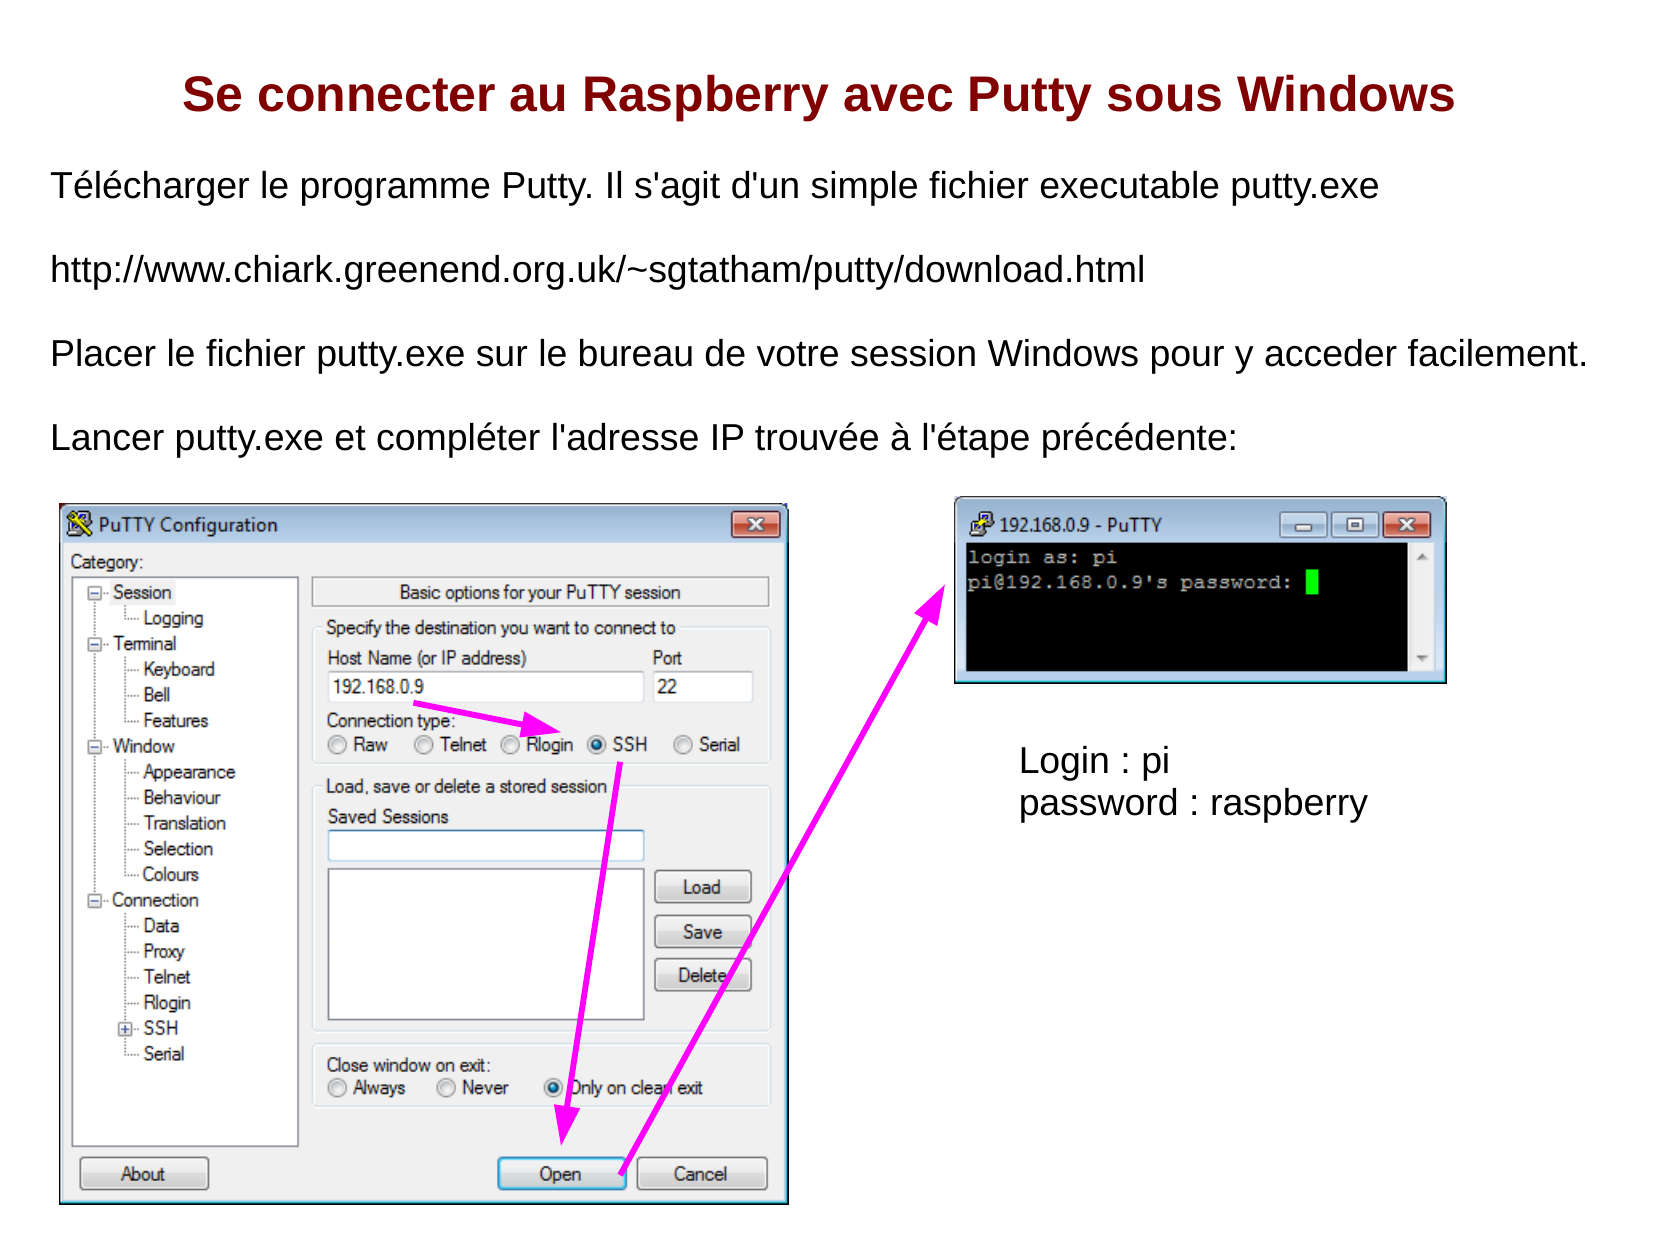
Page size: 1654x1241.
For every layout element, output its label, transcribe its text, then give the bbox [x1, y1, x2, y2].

text_box Se connecter au Raspberry avec Putty sous Windows Télécharger le programme Putty. Il s'agit d'un simple fichier executable putty.exe http://www.chiark.greenend.org.uk/~sgtatham/putty/download.html Placer le fichier putty.exe sur le bureau de votre session Windows pour y acceder facilement. Lancer putty.exe et compléter l'adresse IP trouvée à l'étape précédente: [35, 59, 1605, 468]
picture [954, 496, 1447, 684]
text_box Login : pi password : raspberry [1003, 732, 1384, 832]
picture [59, 503, 789, 1205]
